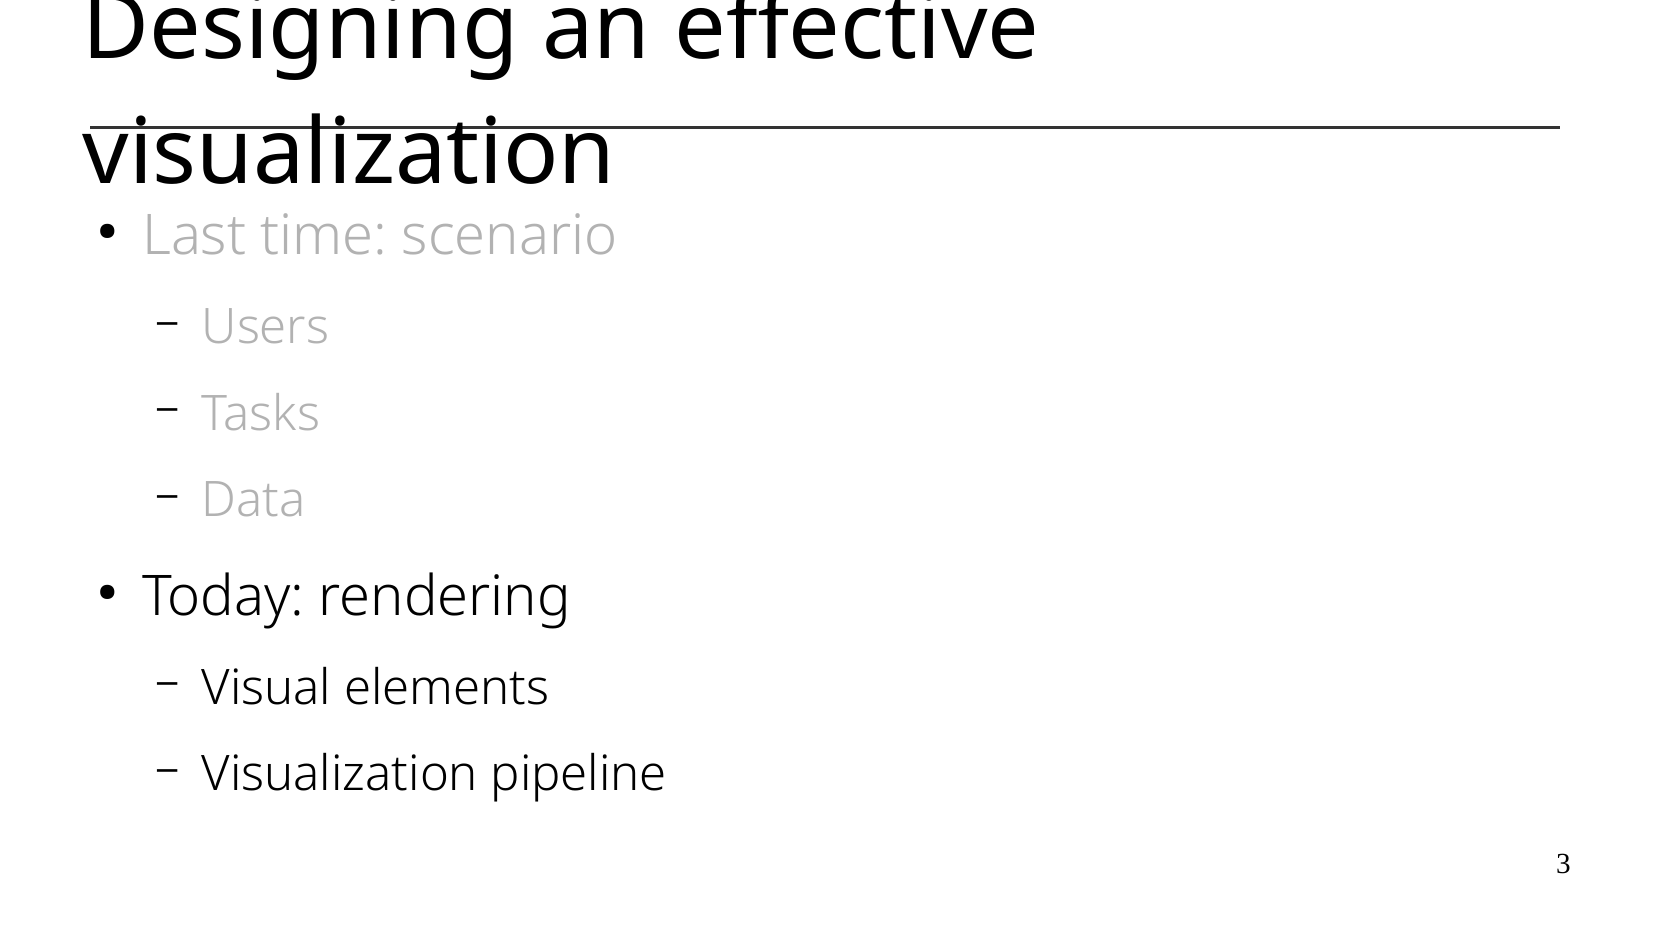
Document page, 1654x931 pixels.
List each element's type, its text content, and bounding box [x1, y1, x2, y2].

title Designing an effective visualization [82, 32, 1571, 140]
list Last time: scenario Users Tasks Data Today: rendering Visual elements Visualization pipeline [82, 195, 1571, 811]
